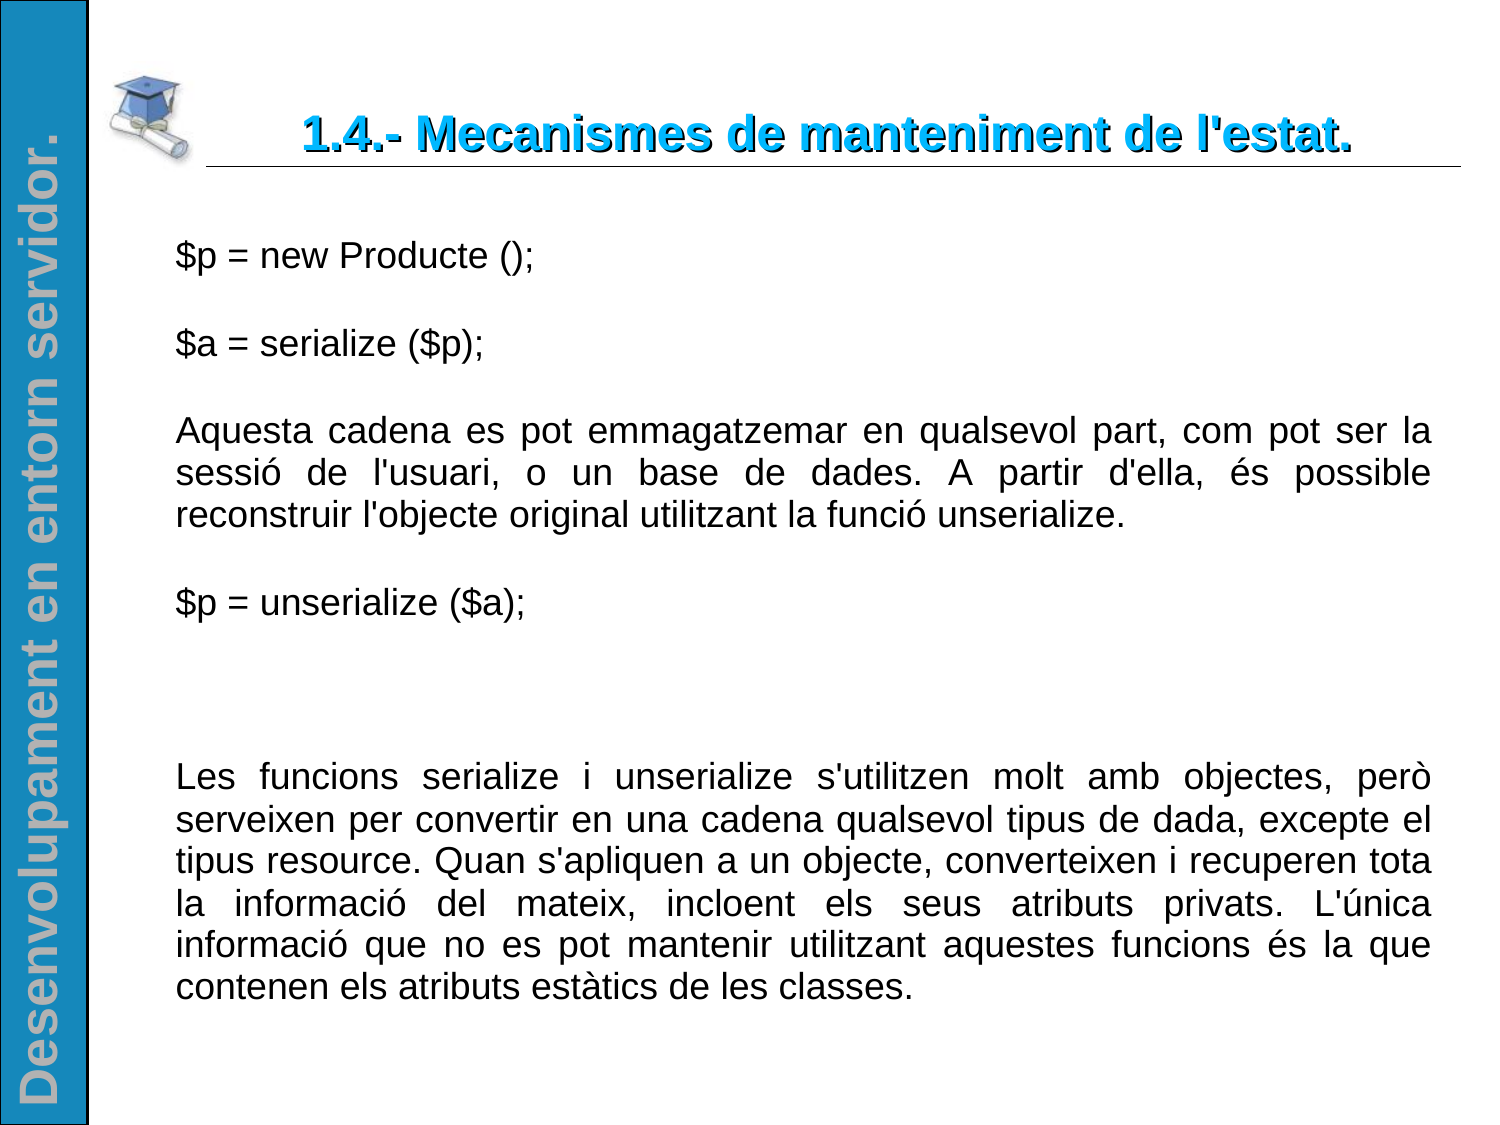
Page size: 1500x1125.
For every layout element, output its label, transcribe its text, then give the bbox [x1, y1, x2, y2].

title 1.4.- Mecanismes de manteniment de l'estat. [206, 88, 1447, 178]
text_box $p = new Producte (); $a = serialize ($p); Aquesta cadena es pot emmagatzemar en qualsevol part, com pot ser la sessió de l'usuari, o un base de dades. A partir d'ella, és possible reconstruir l'objecte original utilitzant la funció unserialize. $p = unserialize ($a); Les funcions serialize i unserialize s'utilitzen molt amb objectes, però serveixen per convertir en una cadena qualsevol tipus de dada, excepte el tipus resource. Quan s'apliquen a un objecte, converteixen i recuperen tota la informació del mateix, incloent els seus atributs privats. L'única informació que no es pot mantenir utilitzant aquestes funcions és la que contenen els atributs estàtics de les classes. [160, 227, 1447, 1016]
picture [93, 61, 206, 174]
